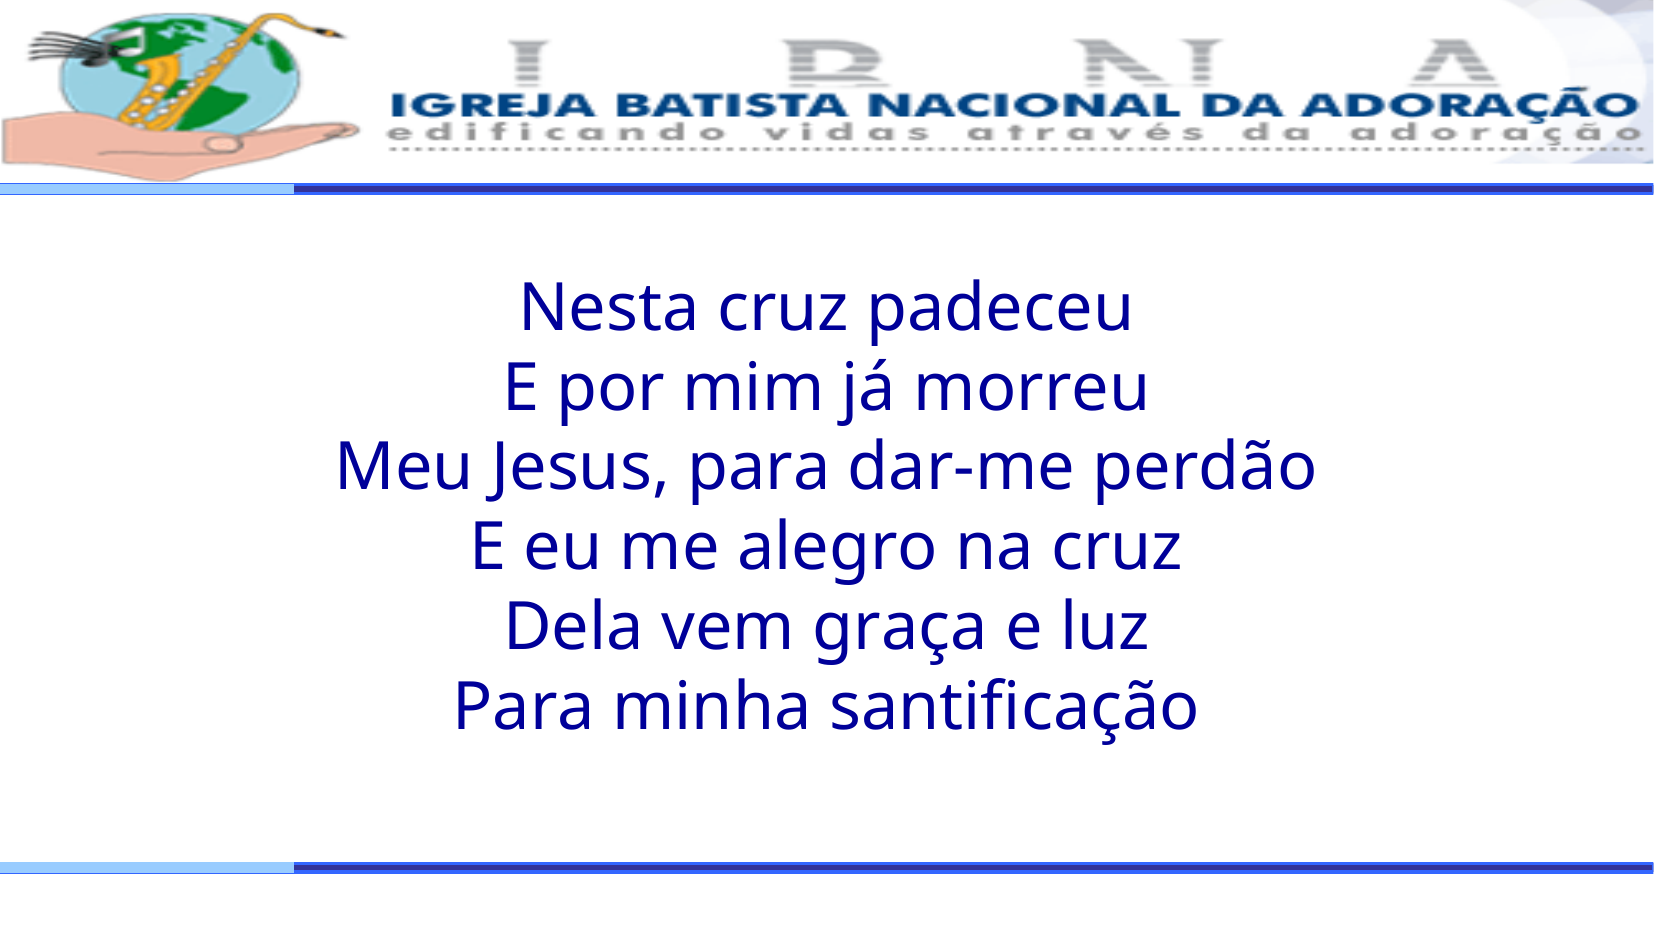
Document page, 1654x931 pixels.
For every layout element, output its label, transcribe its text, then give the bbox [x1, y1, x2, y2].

chart [0, 0, 1654, 184]
text_box [0, 184, 1654, 194]
chart [0, 194, 1654, 204]
text_box [0, 863, 1654, 872]
text_box Nesta cruz padeceu E por mim já morreu Meu Jesus, para dar-me perdão E eu me alegro na cruz Dela vem graça e luz Para minha santificação [0, 255, 1654, 851]
